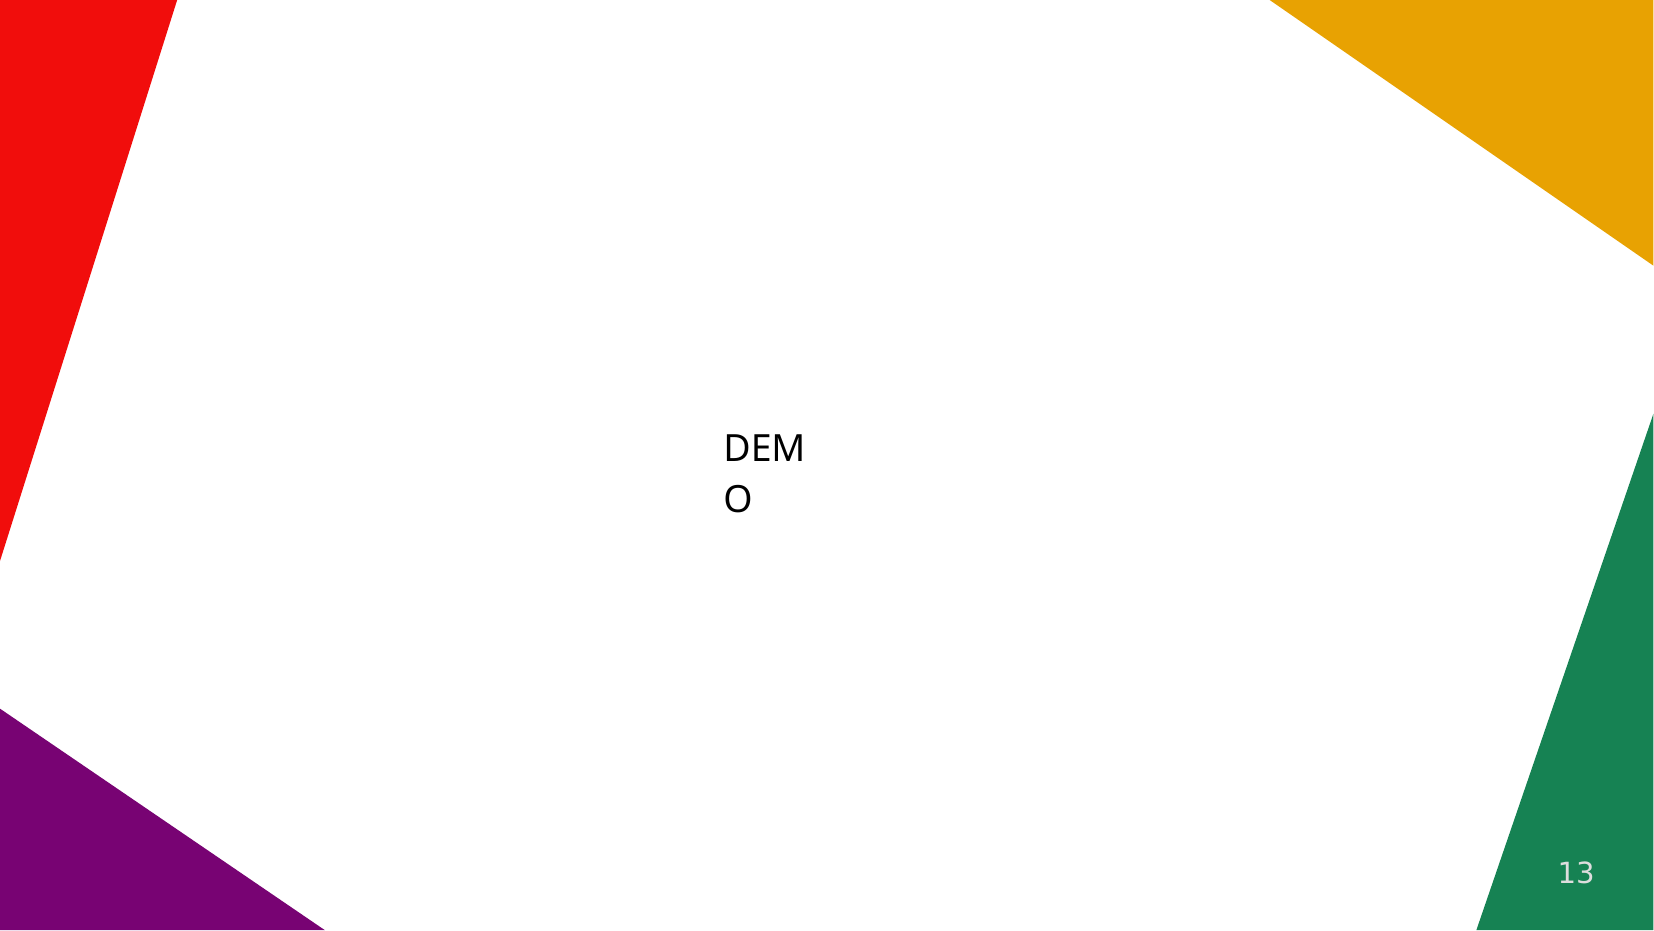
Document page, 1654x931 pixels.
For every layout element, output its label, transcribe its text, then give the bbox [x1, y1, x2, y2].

text_box DEMO [708, 414, 845, 476]
